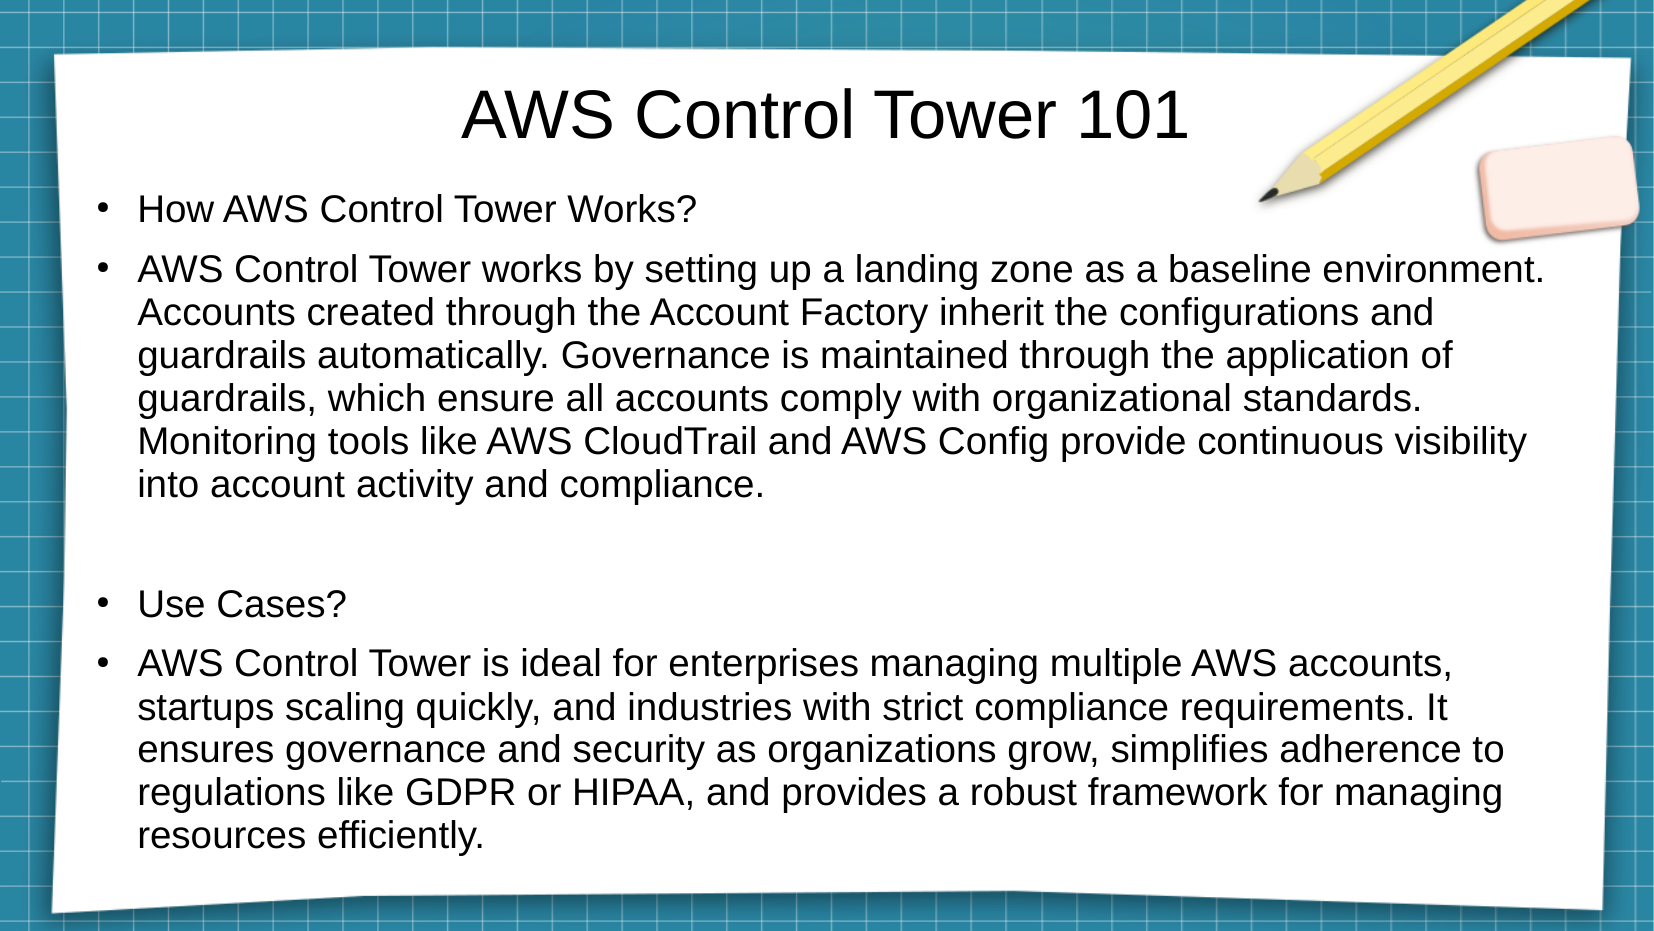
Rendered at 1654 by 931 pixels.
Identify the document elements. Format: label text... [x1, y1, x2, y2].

title AWS Control Tower 101 [82, 37, 1571, 187]
picture [0, 0, 1654, 931]
list How AWS Control Tower Works? AWS Control Tower works by setting up a landing zone as a baseline environment. Accounts created through the Account Factory inherit the configurations and guardrails automatically. Governance is maintained through the application of guardrails, which ensure all accounts comply with organizational standards. Monitoring tools like AWS CloudTrail and AWS Config provide continuous visibility into account activity and compliance. Use Cases? AWS Control Tower is ideal for enterprises managing multiple AWS accounts, startups scaling quickly, and industries with strict compliance requirements. It ensures governance and security as organizations grow, simplifies adherence to regulations like GDPR or HIPAA, and provides a robust framework for managing resources efficiently. [82, 187, 1571, 863]
